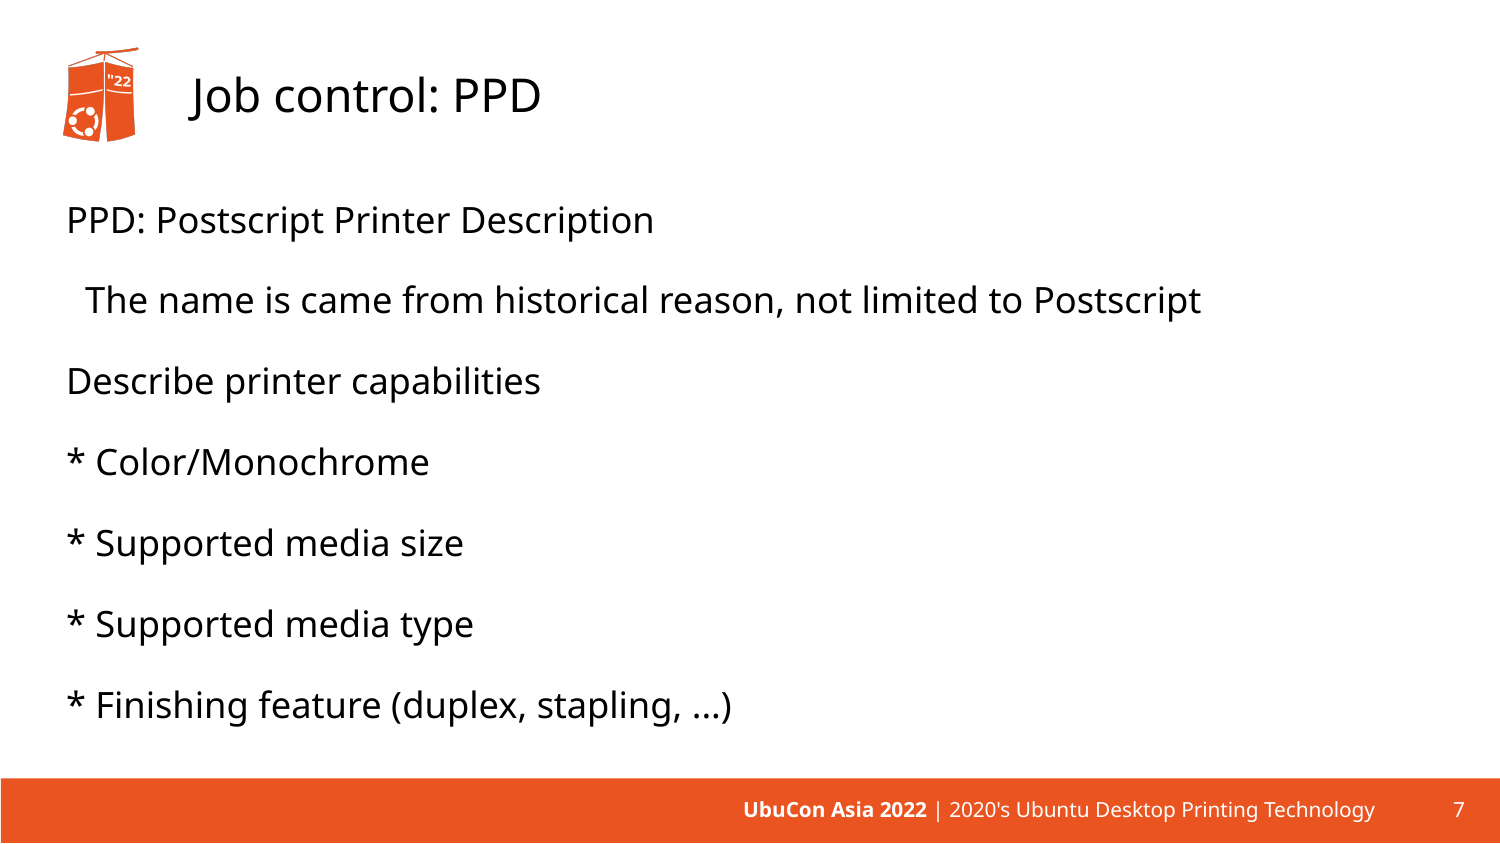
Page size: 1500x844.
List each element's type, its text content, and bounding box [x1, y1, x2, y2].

text_box UbuCon Asia 2022 | 2020's Ubuntu Desktop Printing Technology [345, 781, 1390, 837]
text_box [0, 778, 1500, 843]
title Job control: PPD [176, 48, 1449, 142]
picture [51, 47, 146, 142]
list PPD: Postscript Printer Description The name is came from historical reason, not limited to Postscript Describe printer capabilities * Color/Monochrome * Supported media size * Supported media type * Finishing feature (duplex, stapling, ...) [51, 172, 1390, 750]
slide_number <number> [1389, 777, 1480, 842]
